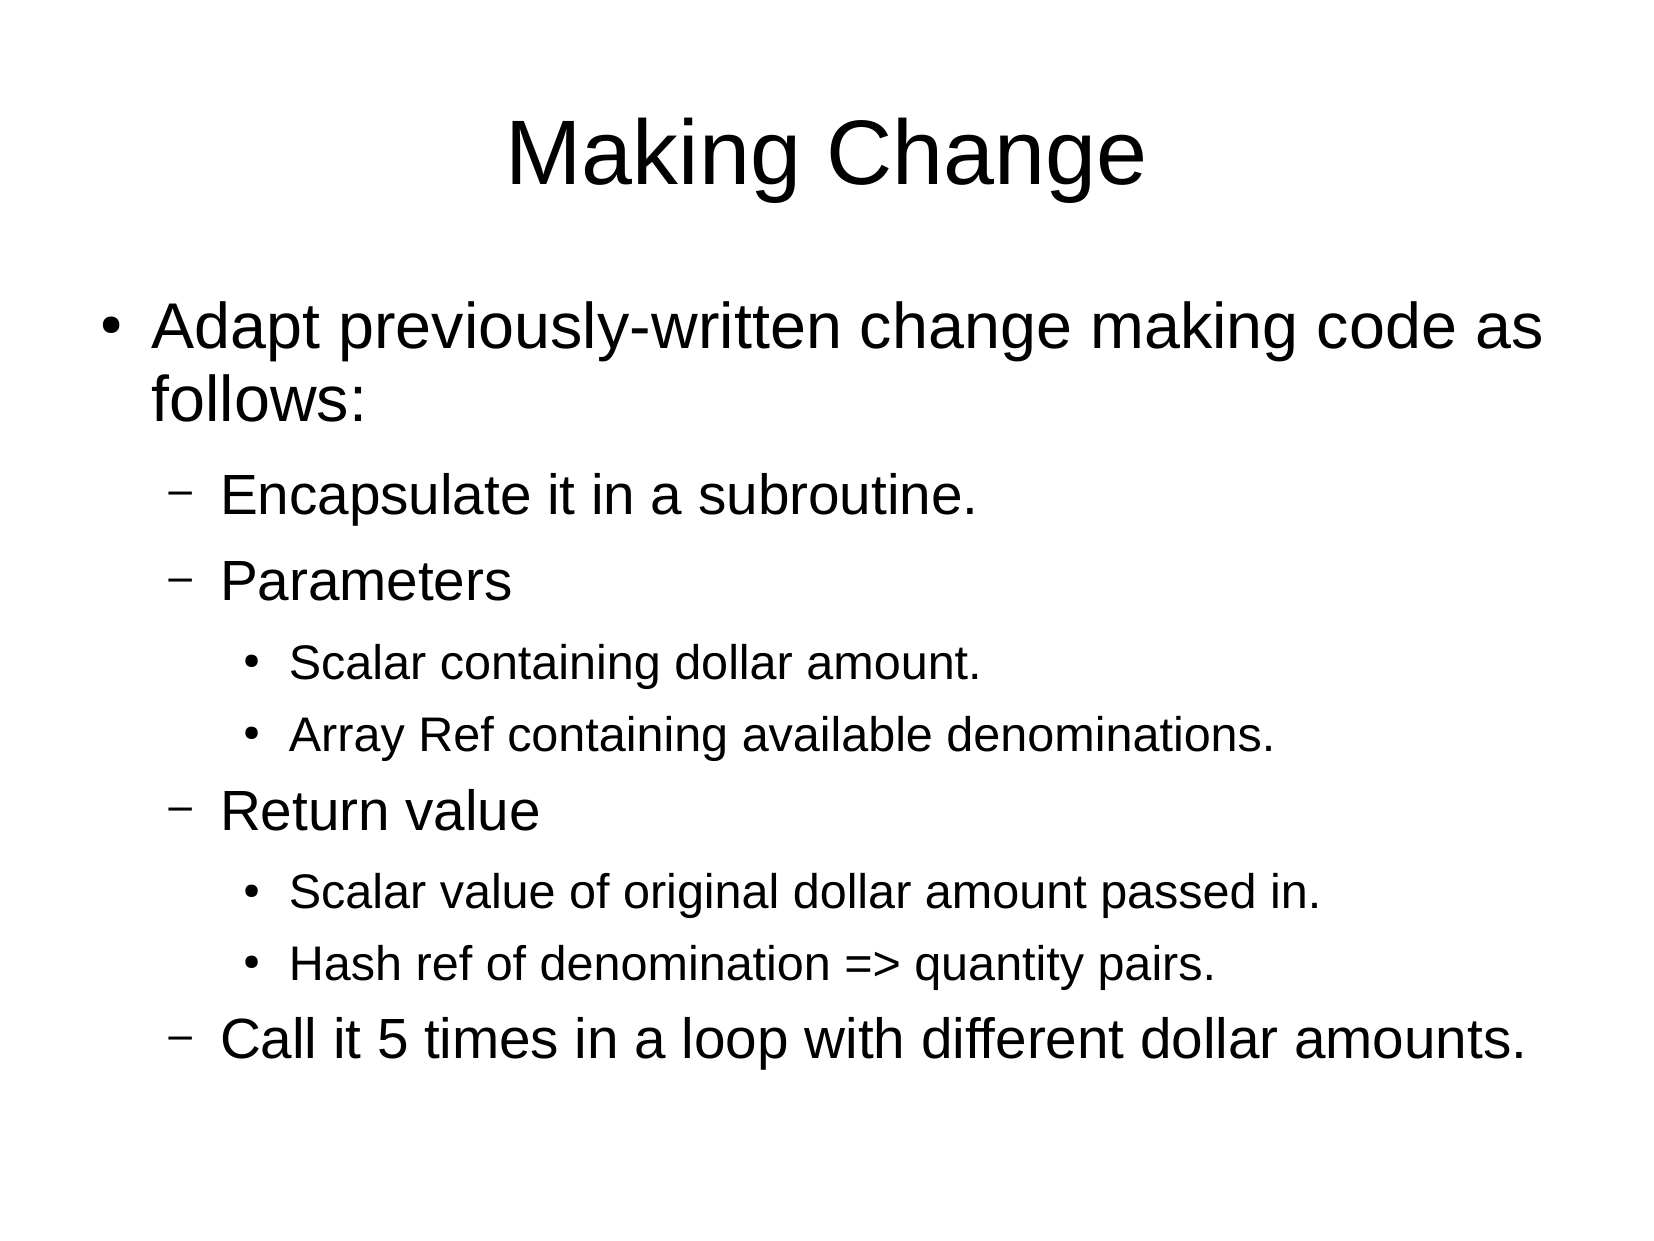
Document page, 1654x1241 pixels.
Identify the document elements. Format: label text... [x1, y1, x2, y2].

title Making Change [82, 49, 1571, 257]
list Adapt previously-written change making code as follows: Encapsulate it in a subroutine. Parameters Scalar containing dollar amount. Array Ref containing available denominations. Return value Scalar value of original dollar amount passed in. Hash ref of denomination => quantity pairs. Call it 5 times in a loop with different dollar amounts. [82, 290, 1571, 1081]
